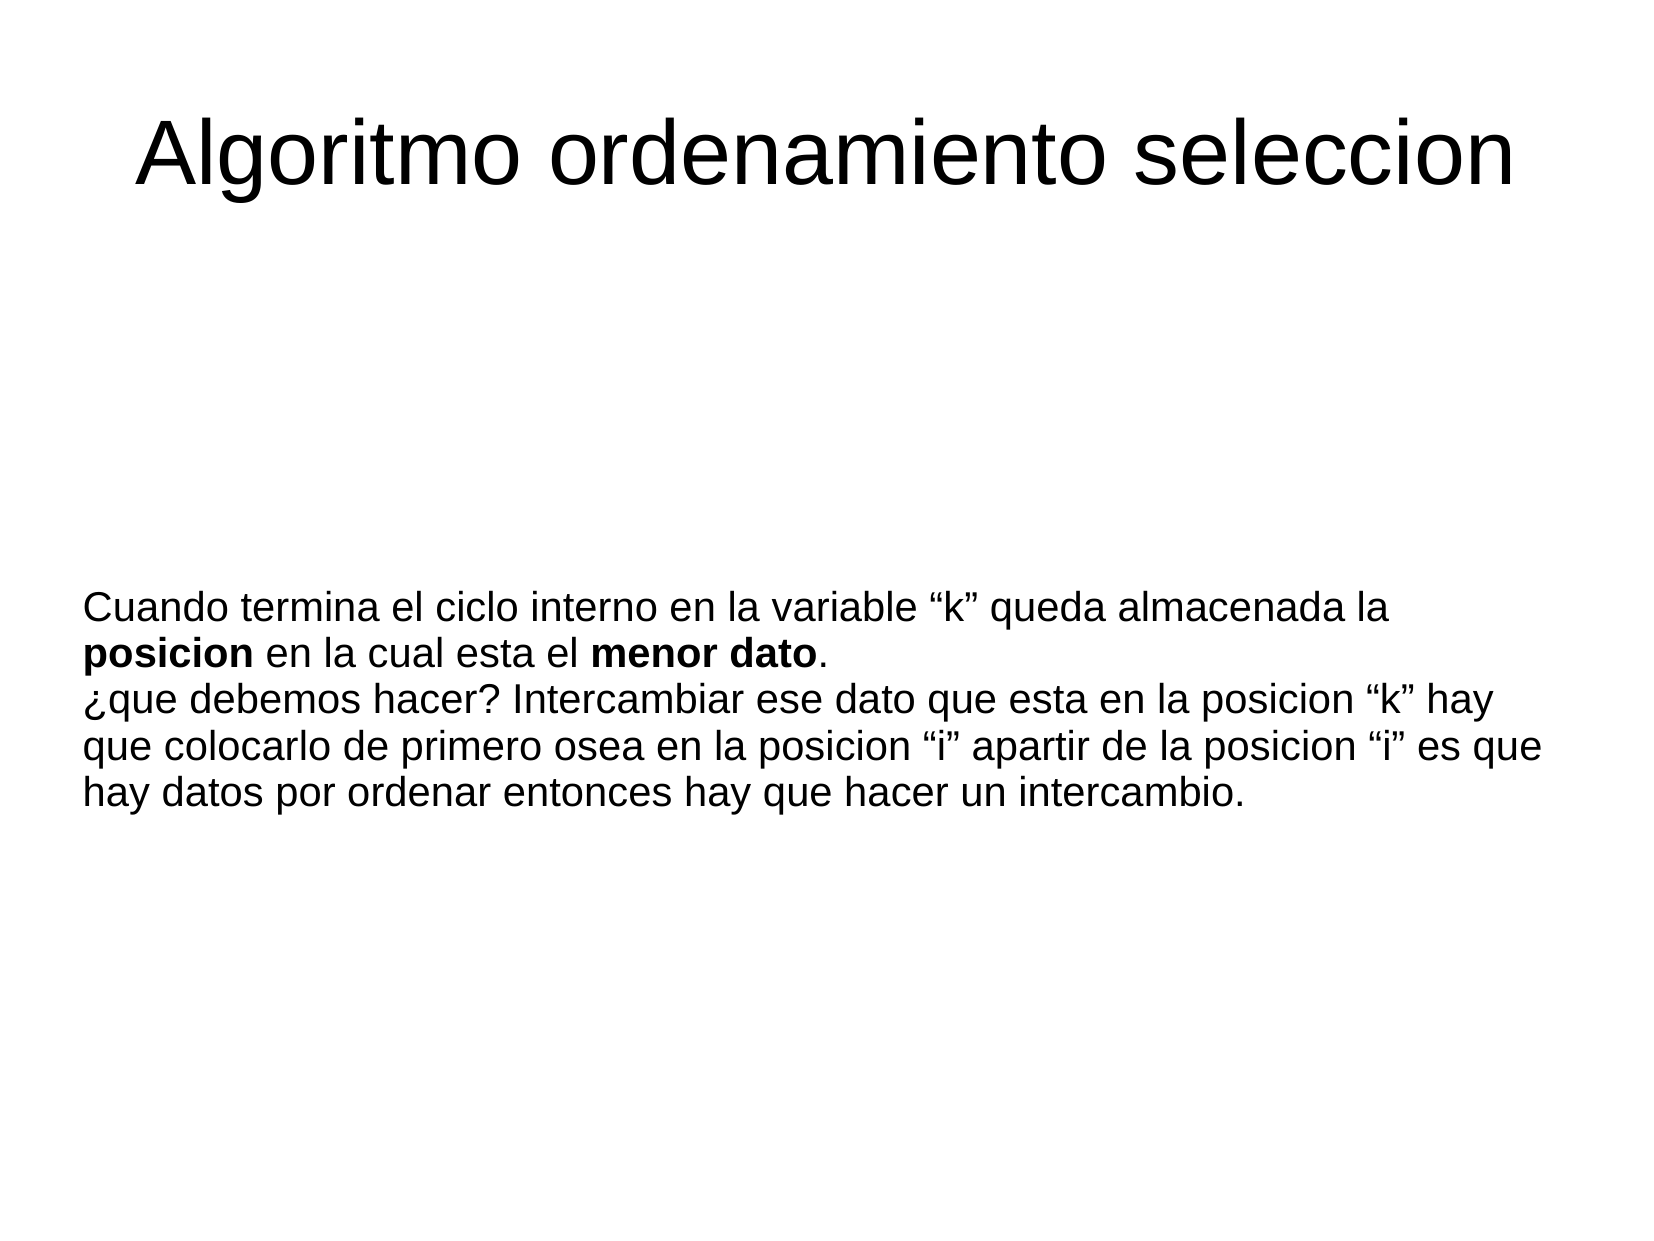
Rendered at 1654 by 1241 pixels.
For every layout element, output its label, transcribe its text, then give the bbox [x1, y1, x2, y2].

subtitle Cuando termina el ciclo interno en la variable “k” queda almacenada la posicion en la cual esta el menor dato. ¿que debemos hacer? Intercambiar ese dato que esta en la posicion “k” hay que colocarlo de primero osea en la posicion “i” apartir de la posicion “i” es que hay datos por ordenar entonces hay que hacer un intercambio. [82, 290, 1571, 1109]
title Algoritmo ordenamiento seleccion [82, 49, 1571, 257]
